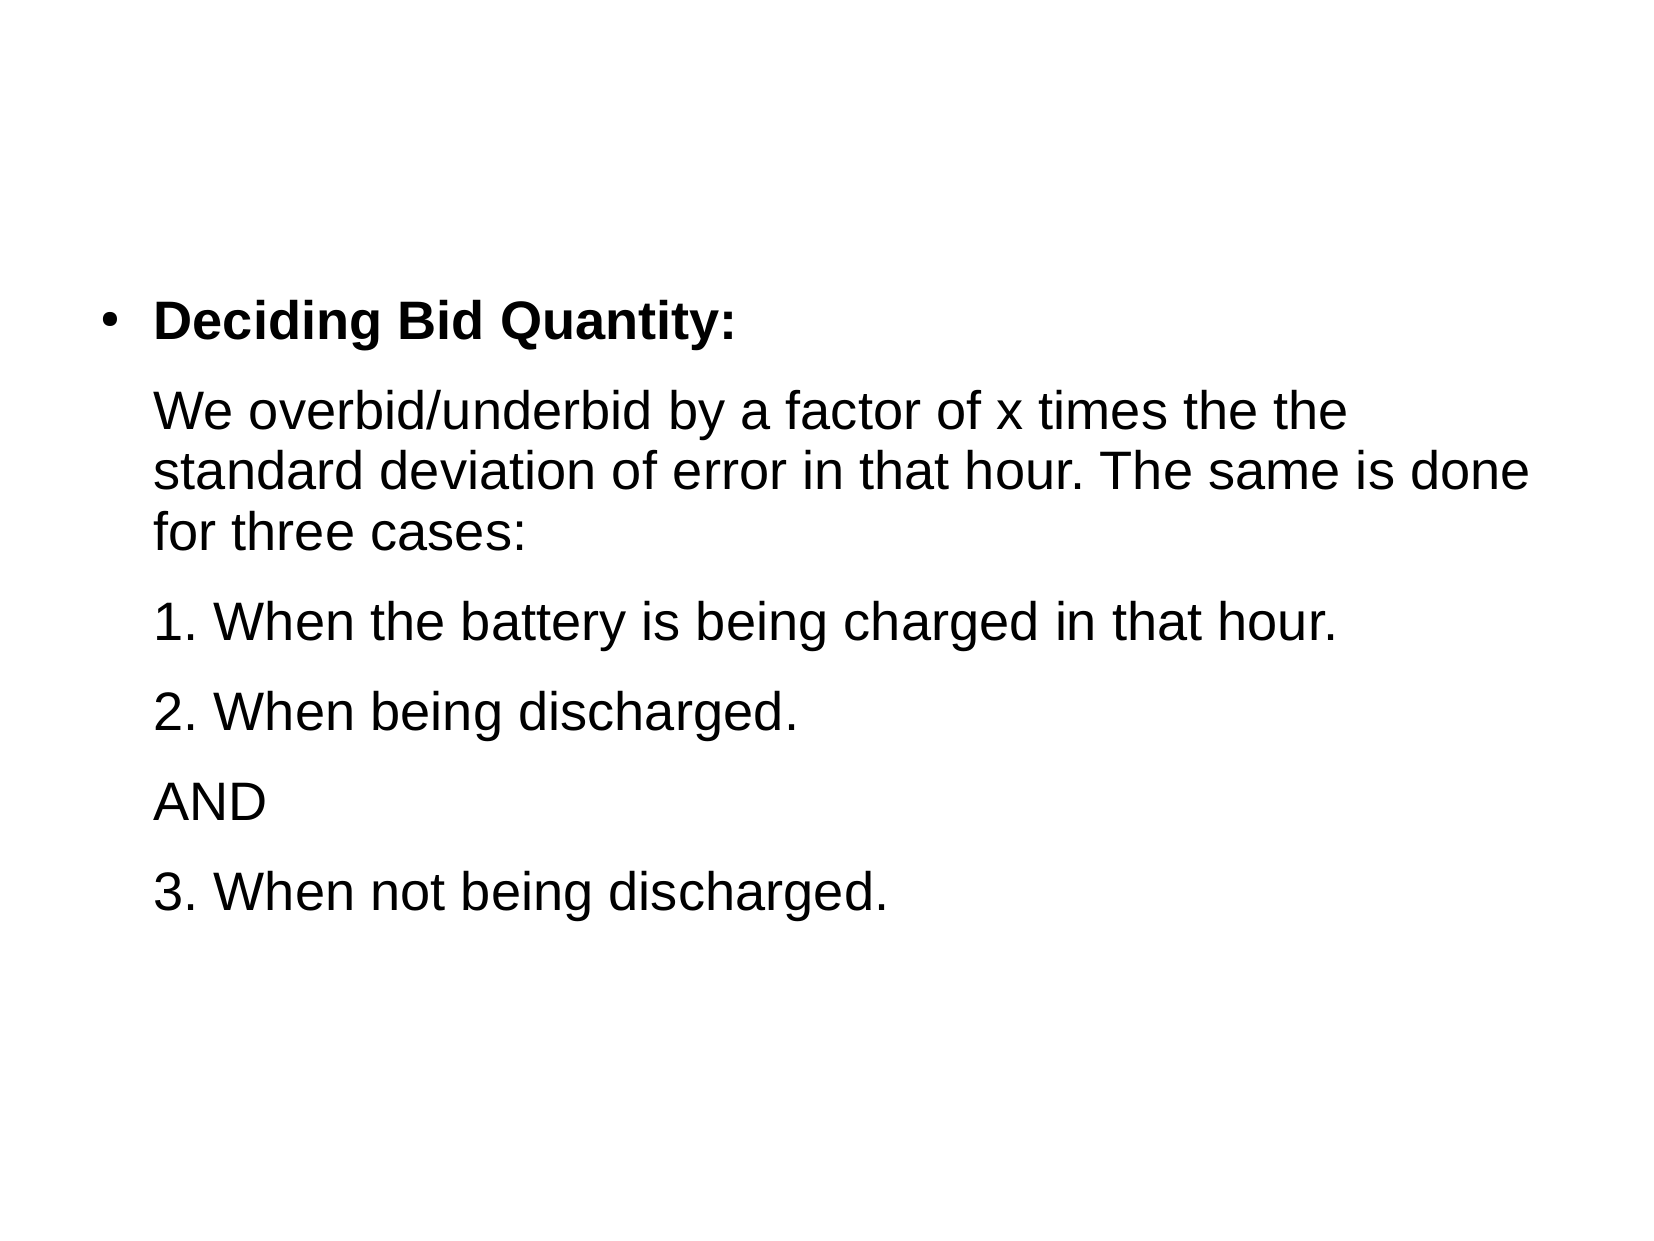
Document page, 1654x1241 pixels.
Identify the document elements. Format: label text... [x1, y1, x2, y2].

list Deciding Bid Quantity: We overbid/underbid by a factor of x times the the standard deviation of error in that hour. The same is done for three cases: 1. When the battery is being charged in that hour. 2. When being discharged. AND 3. When not being discharged. [82, 290, 1571, 1010]
